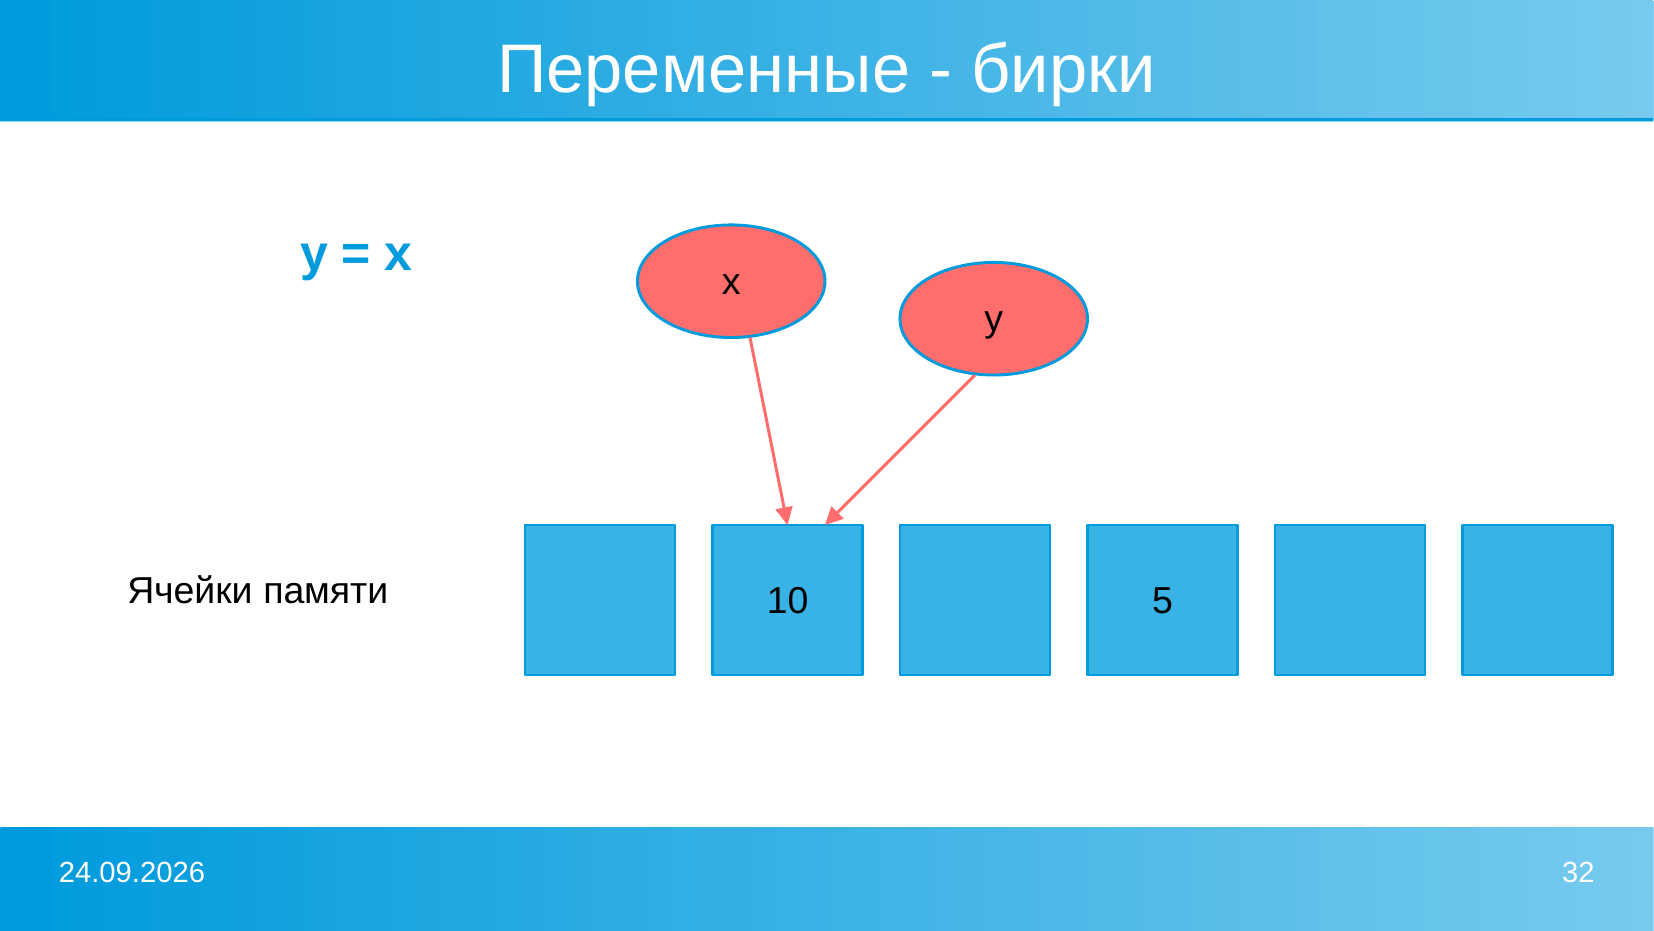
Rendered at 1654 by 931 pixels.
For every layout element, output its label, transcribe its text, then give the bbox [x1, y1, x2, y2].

text_box [900, 525, 1051, 676]
text_box x [637, 224, 826, 338]
list y = x [300, 225, 488, 376]
text_box 5 [1087, 525, 1238, 676]
title Переменные - бирки [59, 29, 1595, 108]
text_box [1462, 525, 1613, 676]
text_box [1275, 525, 1426, 676]
text_box [525, 525, 676, 676]
text_box y [899, 262, 1088, 376]
text_box Ячейки памяти [112, 562, 404, 620]
text_box 10 [712, 525, 863, 676]
